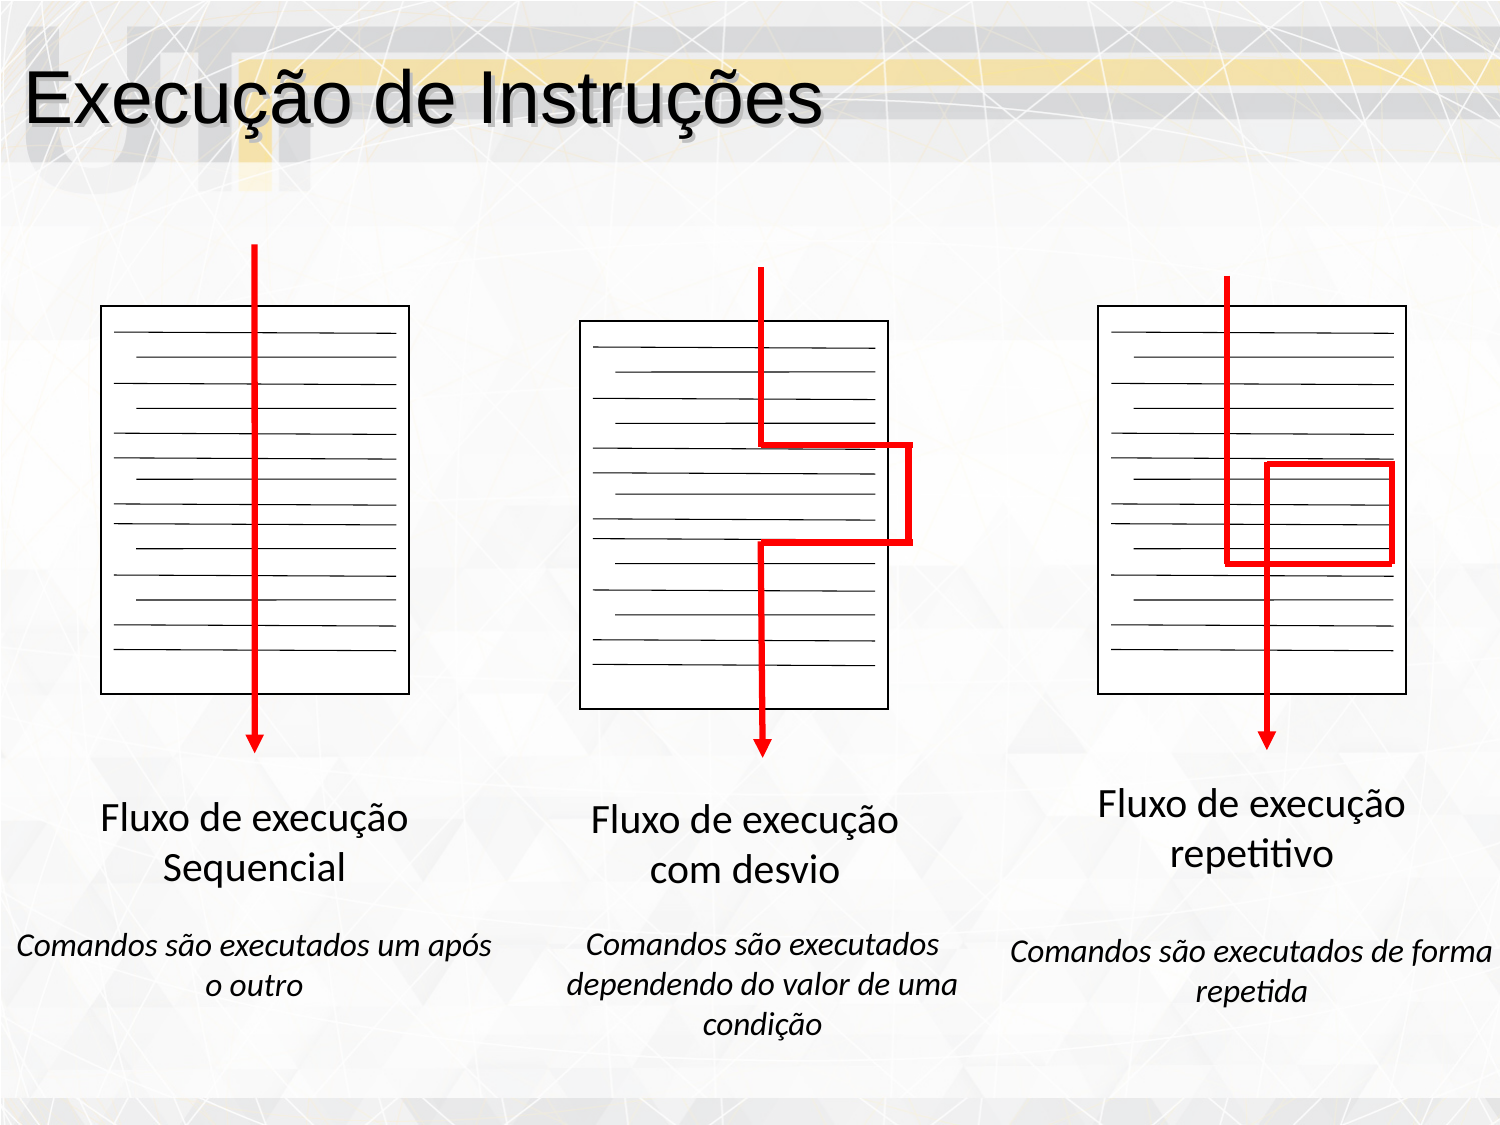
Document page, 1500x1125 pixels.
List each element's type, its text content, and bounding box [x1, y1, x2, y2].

text_box [1270, 506, 1389, 524]
text_box [1270, 525, 1389, 548]
text_box [579, 320, 888, 710]
text_box [1230, 505, 1264, 523]
text_box [1270, 467, 1389, 478]
text_box [764, 546, 888, 710]
text_box Comandos são executados dependendo do valor de uma condição [519, 922, 1007, 1043]
text_box [764, 320, 888, 442]
text_box [1097, 305, 1264, 695]
title Execução de Instruções [23, 18, 1489, 178]
text_box Fluxo de execução Sequencial [64, 790, 445, 891]
text_box [1230, 550, 1264, 561]
text_box Comandos são executados de forma repetida [1008, 929, 1496, 1010]
text_box [258, 305, 409, 695]
text_box Fluxo de execução repetitivo [1061, 775, 1443, 876]
text_box Fluxo de execução com desvio [554, 791, 936, 892]
text_box [1230, 305, 1406, 695]
text_box [1270, 550, 1389, 561]
text_box [1270, 480, 1389, 504]
text_box [100, 305, 251, 695]
text_box Comandos são executados um após o outro [11, 923, 499, 1004]
text_box [1230, 480, 1264, 504]
text_box [1230, 525, 1264, 548]
